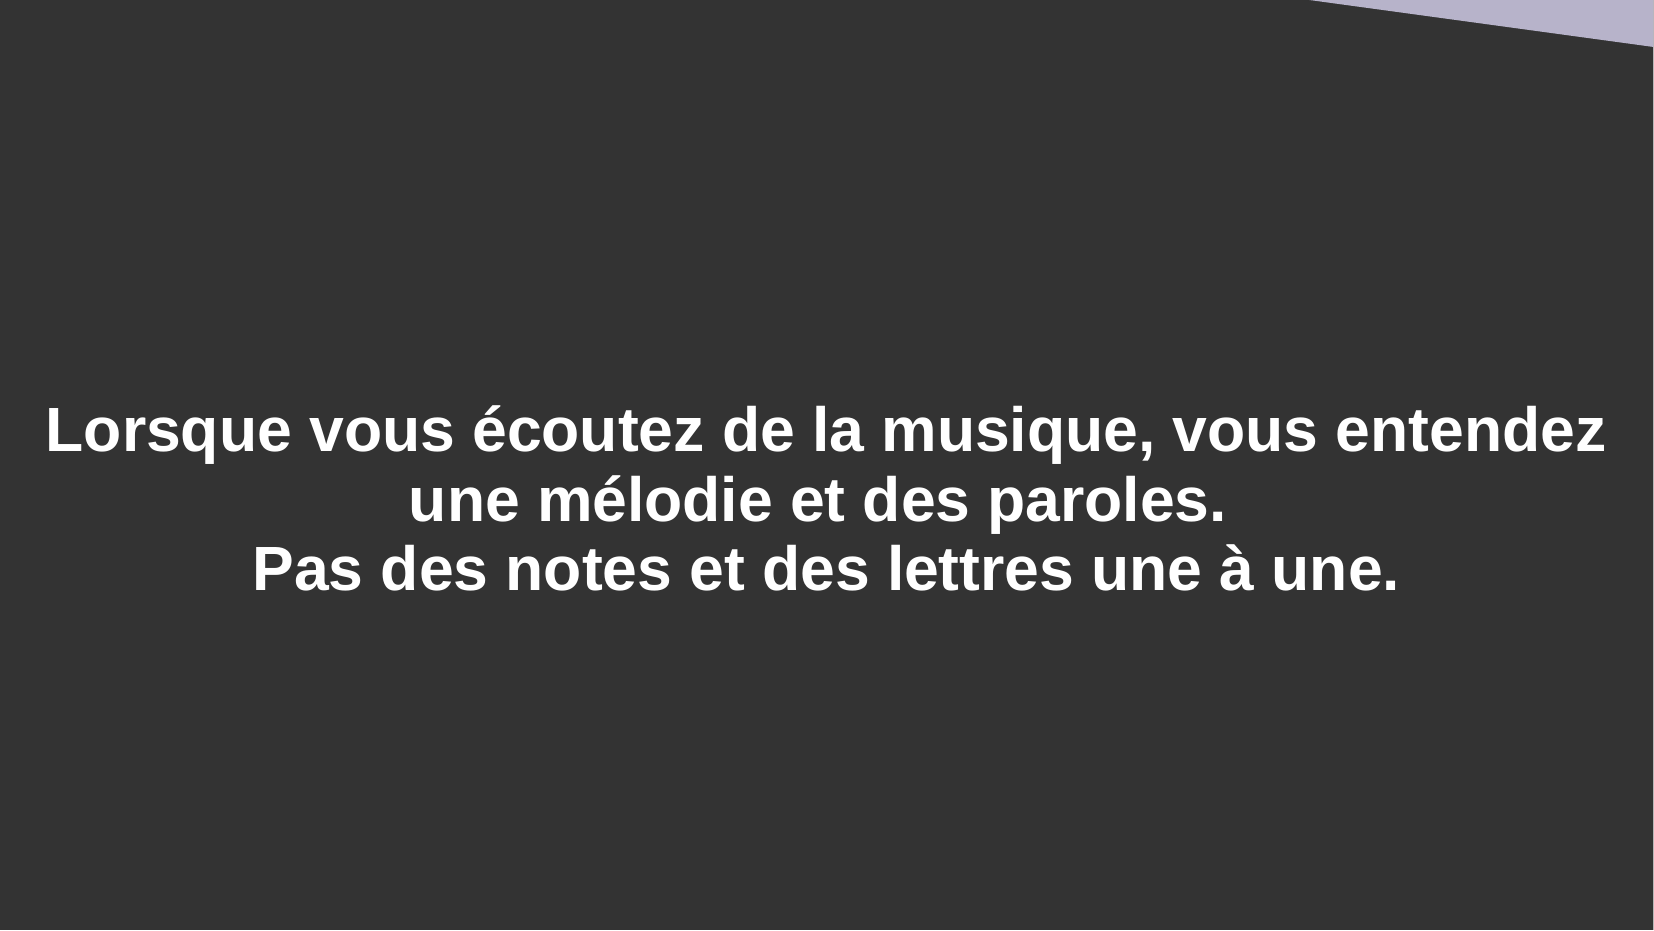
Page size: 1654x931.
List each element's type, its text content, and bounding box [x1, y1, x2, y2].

title Lorsque vous écoutez de la musique, vous entendez une mélodie et des paroles. Pas des notes et des lettres une à une. [31, 394, 1622, 605]
text_box [1309, 0, 1654, 48]
